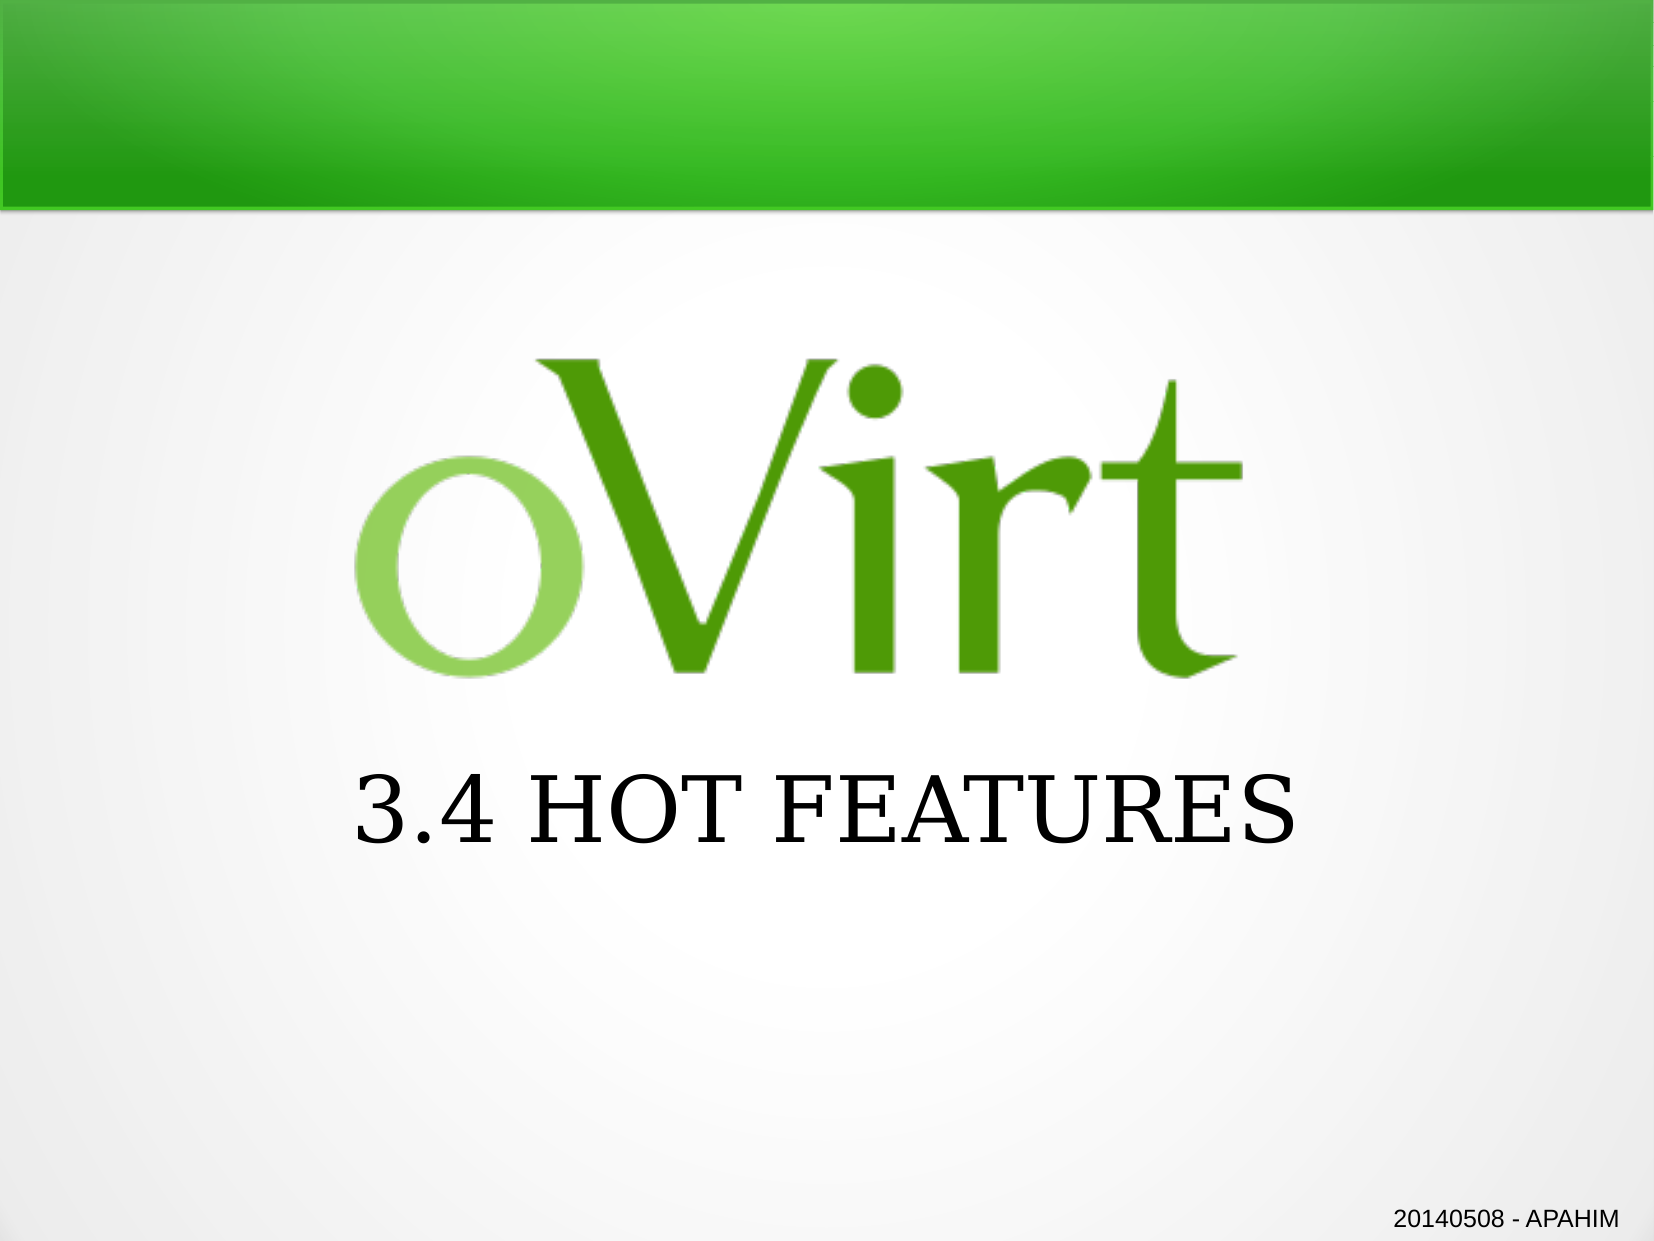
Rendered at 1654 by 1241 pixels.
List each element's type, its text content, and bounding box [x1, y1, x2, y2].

subtitle 3.4 HOT FEATURES [82, 721, 1571, 901]
text_box 20140508 - APAHIM [1378, 1197, 1636, 1241]
picture [297, 281, 1317, 721]
